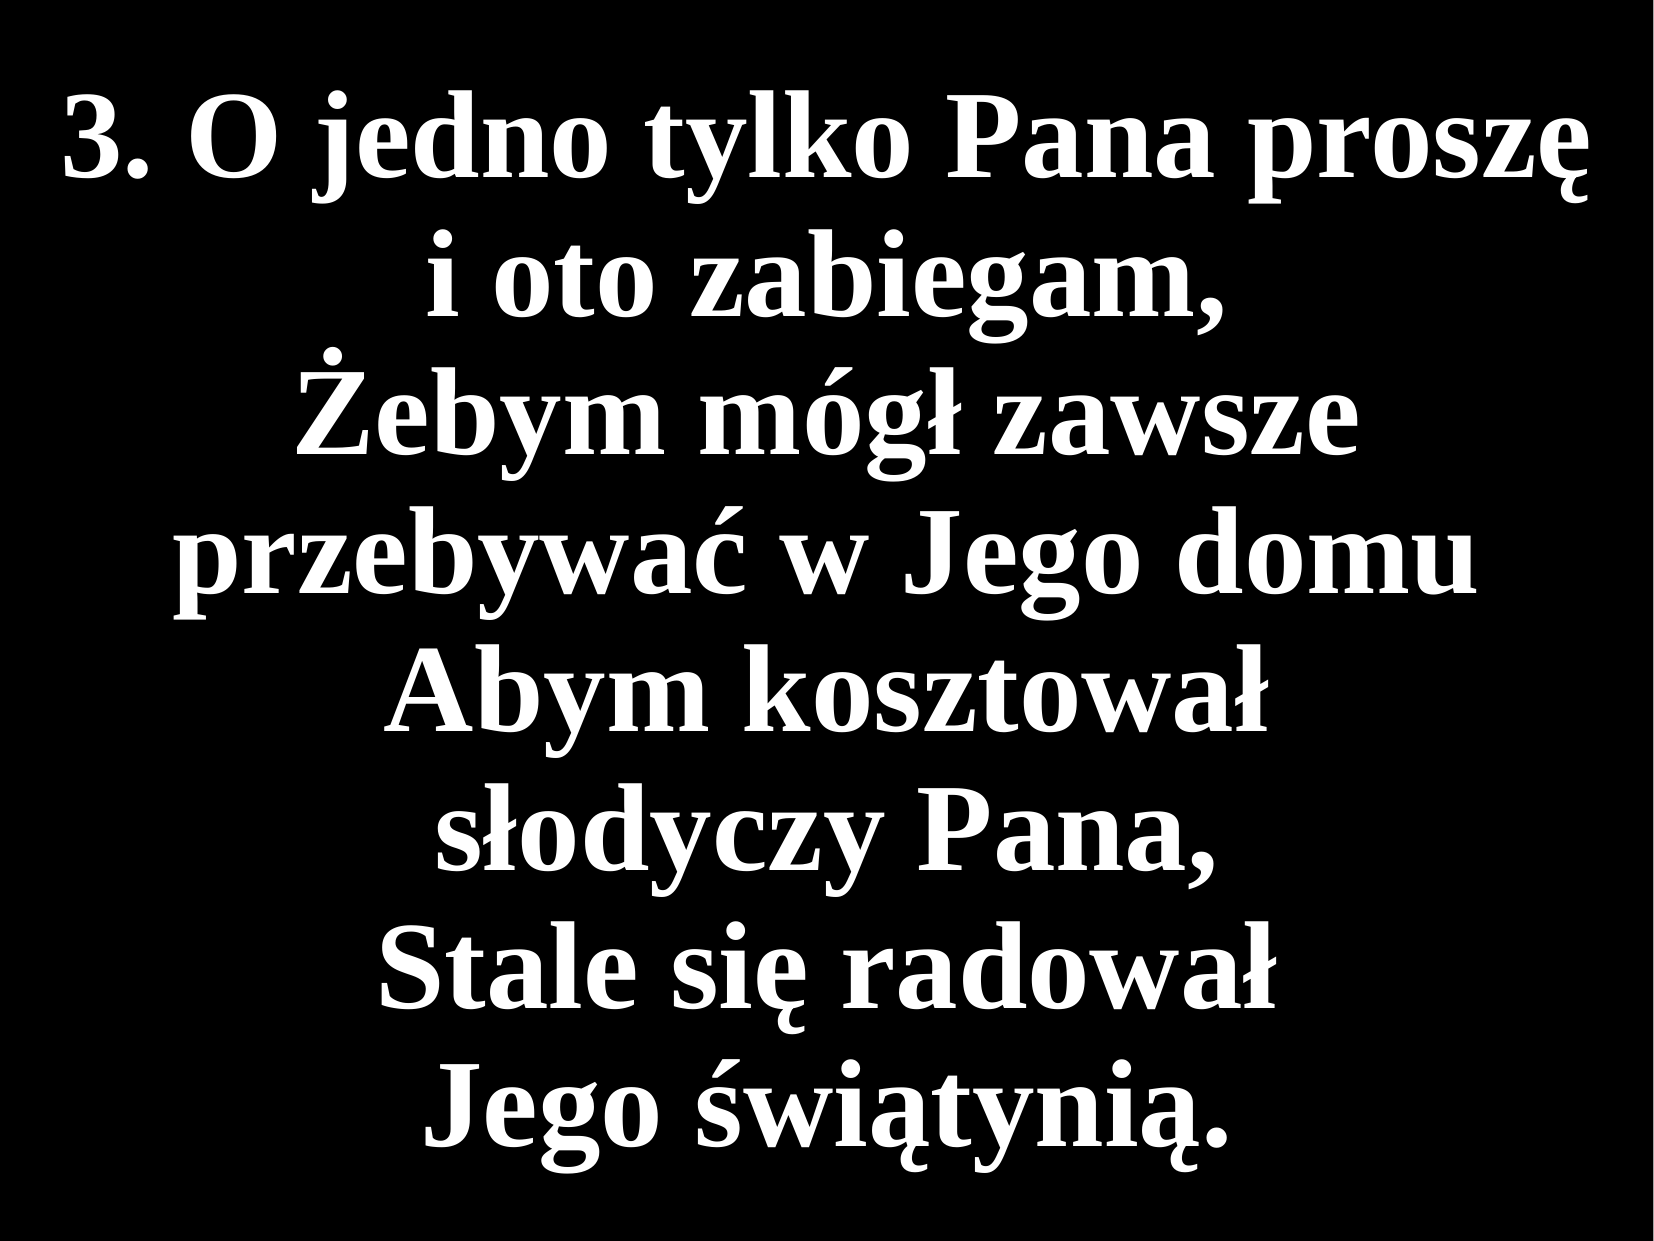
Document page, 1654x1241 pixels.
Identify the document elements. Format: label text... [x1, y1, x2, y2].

title 3. O jedno tylko Pana proszę i oto zabiegam, Żebym mógł zawsze przebywać w Jego domu Abym kosztował słodyczy Pana, Stale się radował Jego świątynią. [0, 0, 1654, 1241]
